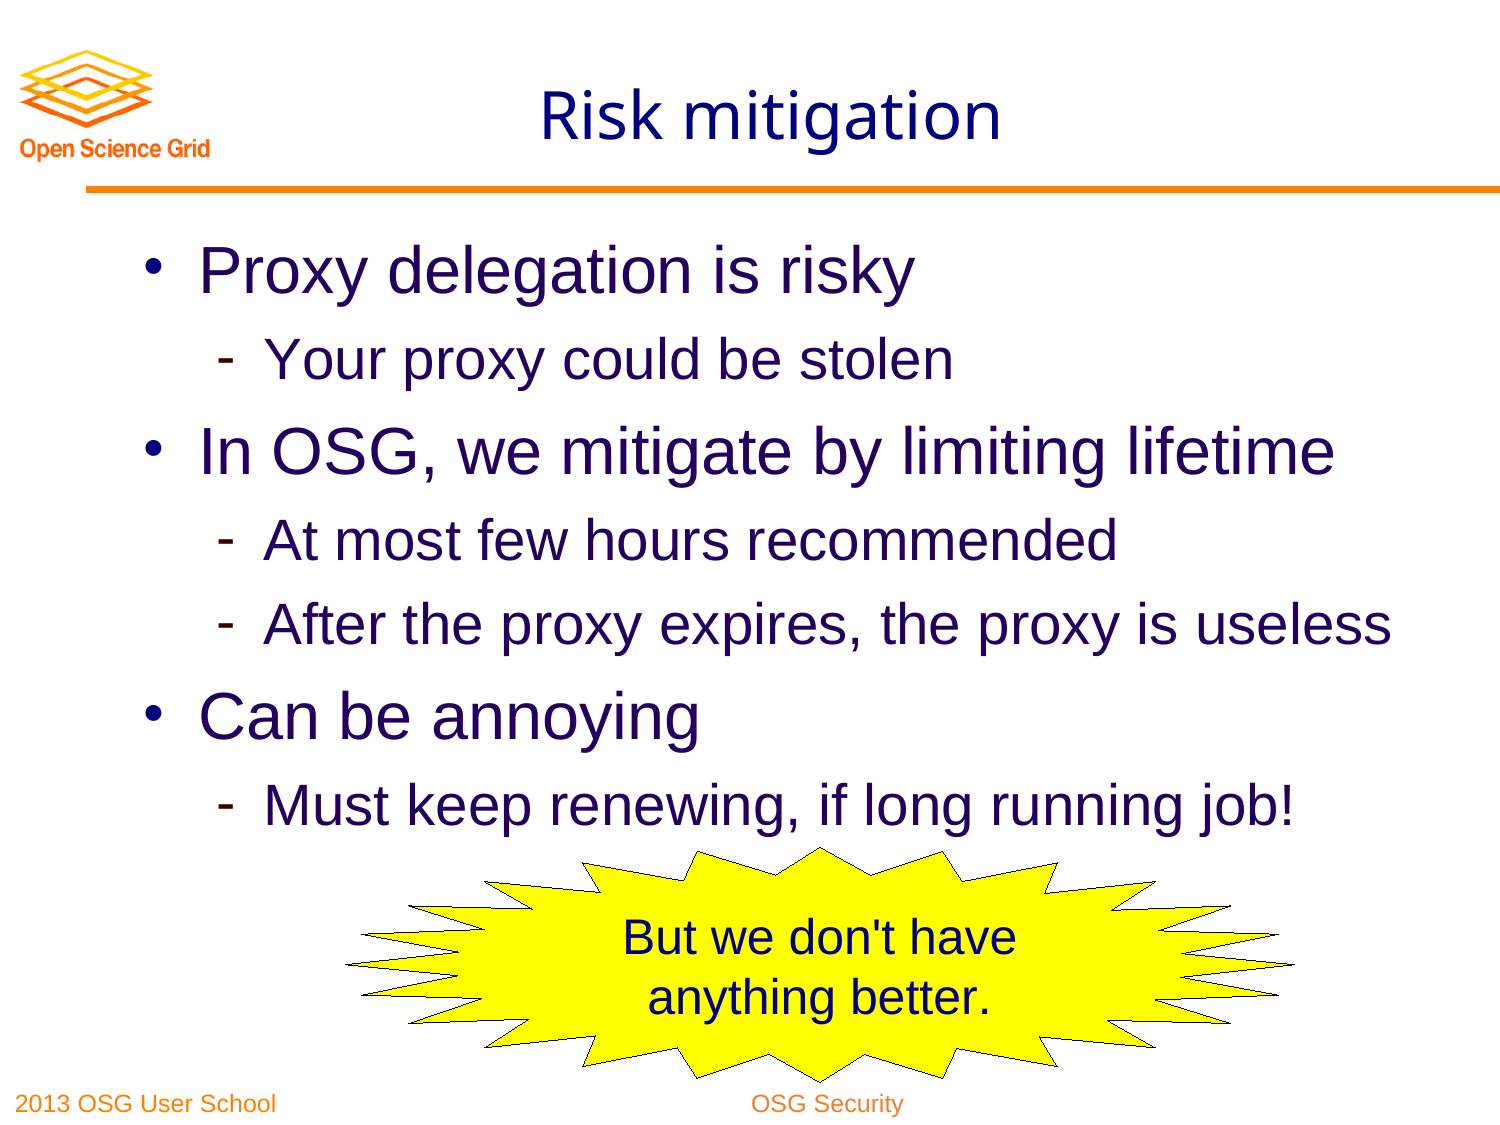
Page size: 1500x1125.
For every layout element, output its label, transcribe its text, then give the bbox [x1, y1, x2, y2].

text_box But we don't have anything better. [345, 847, 1295, 1083]
picture [0, 27, 201, 179]
title Risk mitigation [201, 18, 1342, 207]
list Proxy delegation is risky Your proxy could be stolen In OSG, we mitigate by limiting lifetime At most few hours recommended After the proxy expires, the proxy is useless Can be annoying Must keep renewing, if long running job! [127, 218, 1445, 962]
